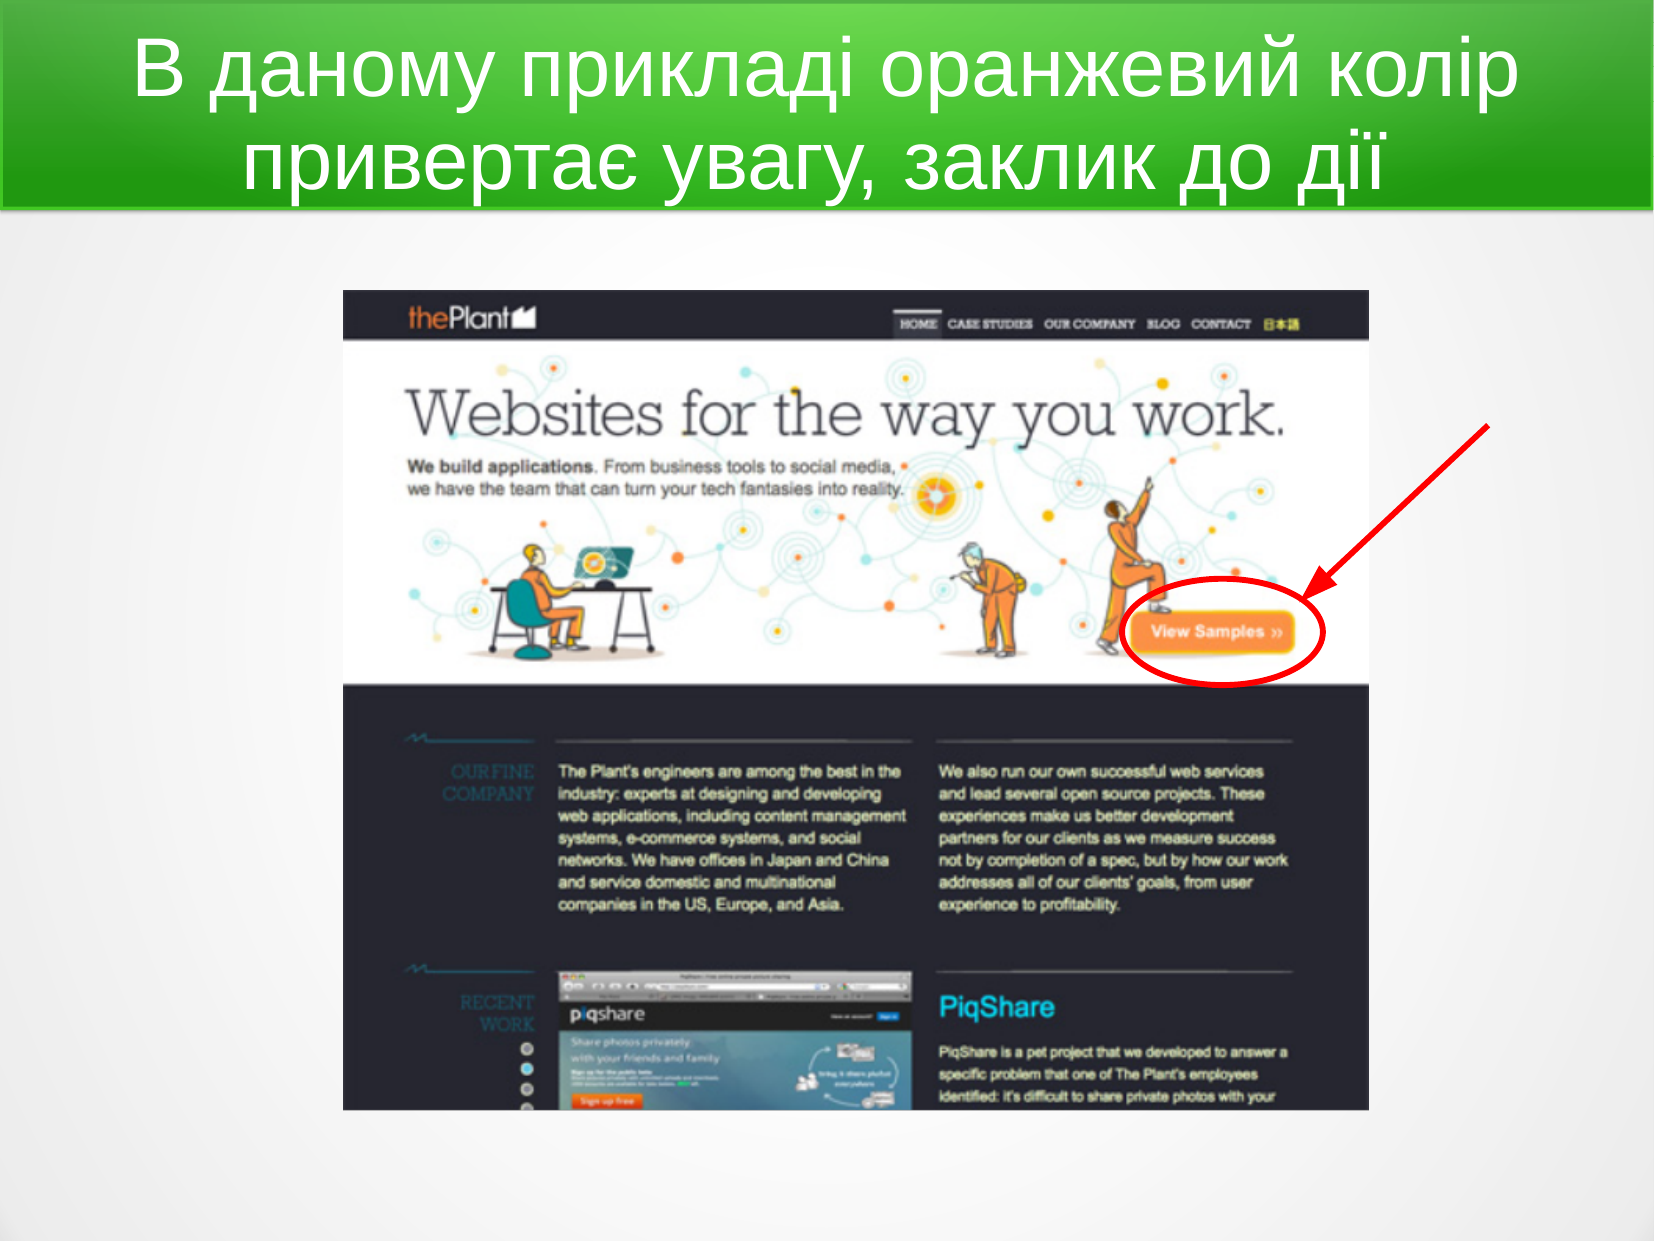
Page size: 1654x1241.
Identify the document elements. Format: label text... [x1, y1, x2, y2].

picture [343, 290, 1369, 1112]
title В даному прикладі оранжевий колір привертає увагу, заклик до дії [82, 21, 1571, 208]
picture [1126, 582, 1319, 682]
